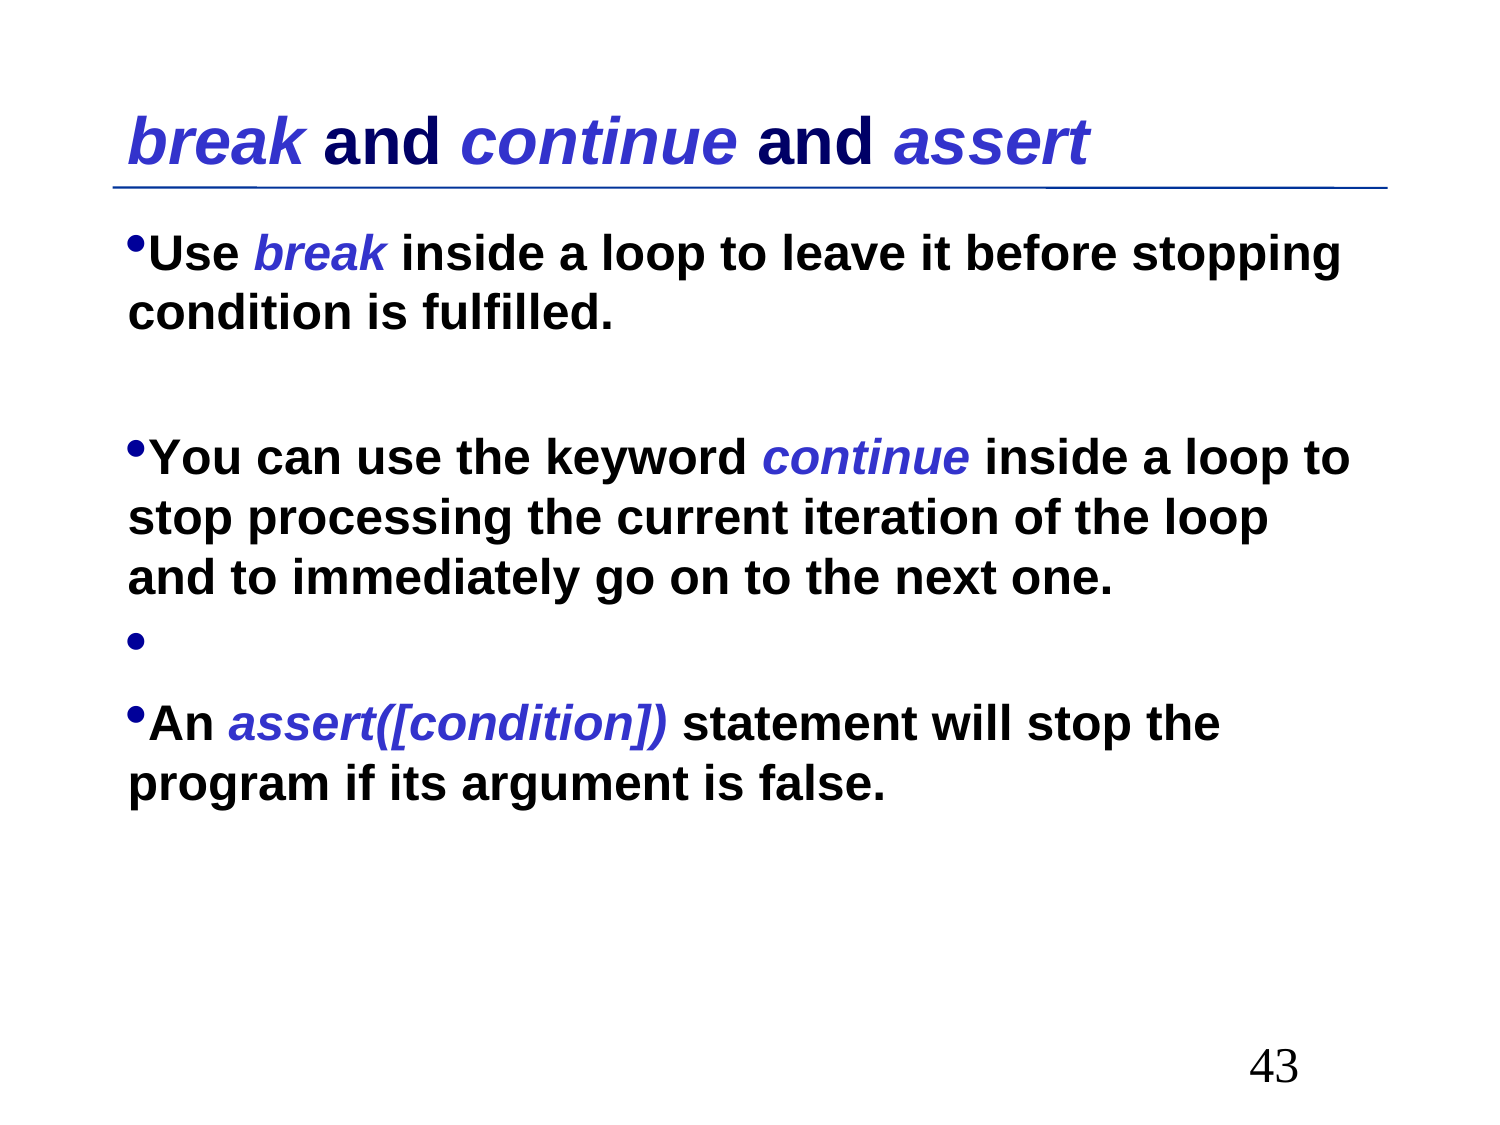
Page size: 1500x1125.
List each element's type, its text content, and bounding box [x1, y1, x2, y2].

title break and continue and assert [112, 89, 1388, 185]
list Use break inside a loop to leave it before stopping condition is fulfilled. You can use the keyword continue inside a loop to stop processing the current iteration of the loop and to immediately go on to the next one. An assert([condition]) statement will stop the program if its argument is false. [112, 212, 1388, 823]
text_box <number> [1074, 994, 1387, 1125]
